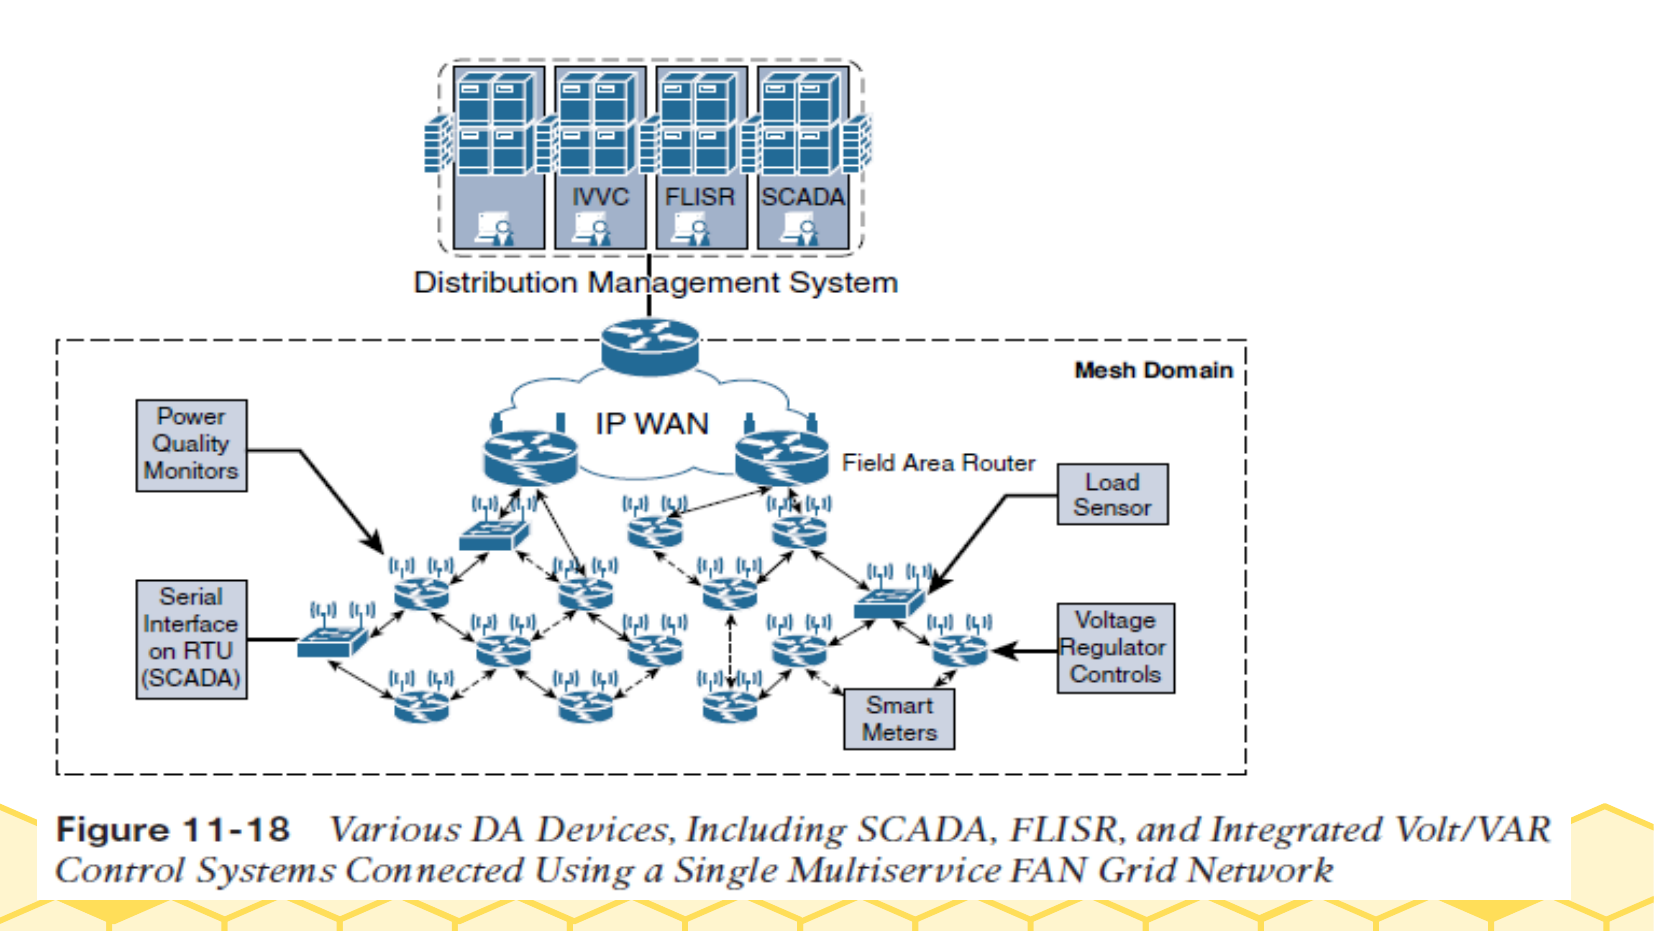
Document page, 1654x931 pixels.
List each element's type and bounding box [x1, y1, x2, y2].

picture [37, 37, 1571, 901]
